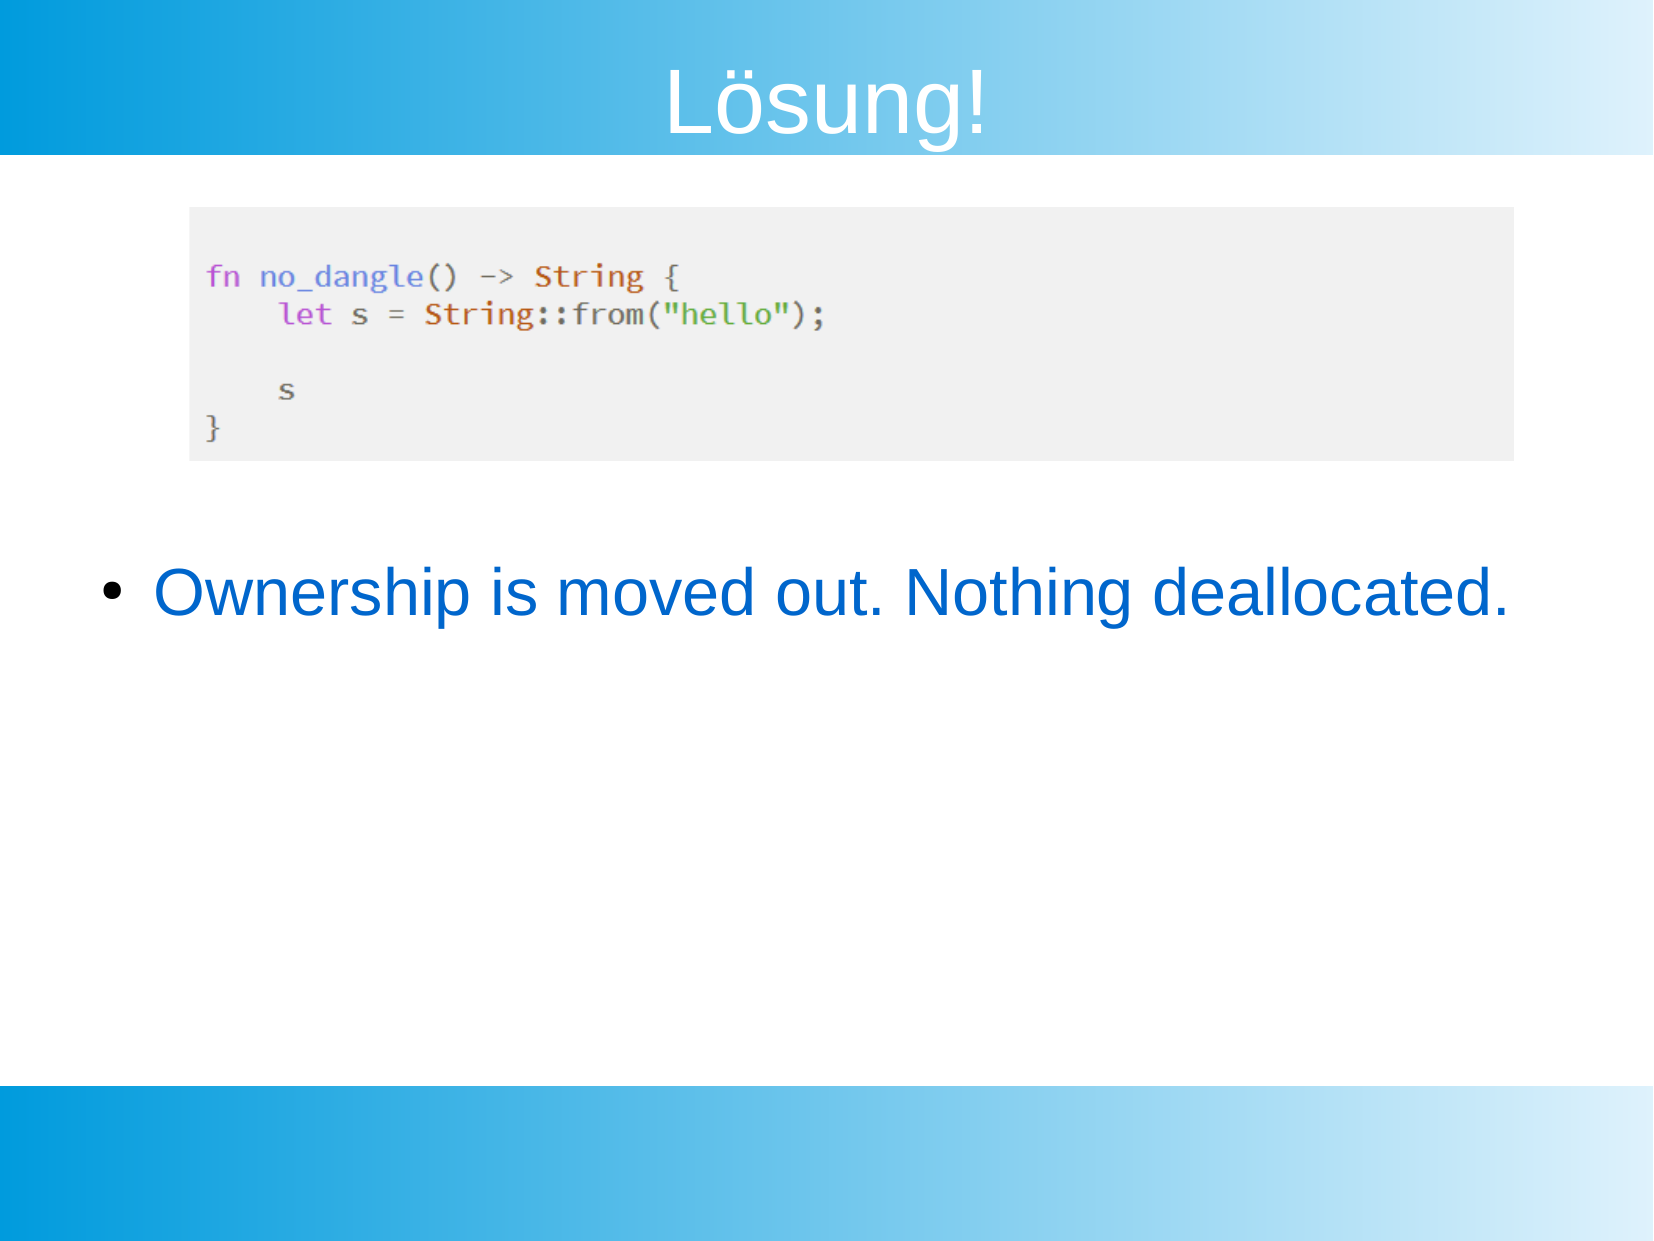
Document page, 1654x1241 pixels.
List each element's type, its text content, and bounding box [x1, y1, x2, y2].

picture [188, 207, 1514, 461]
title Lösung! [82, 49, 1571, 155]
list Ownership is moved out. Nothing deallocated. [82, 555, 1571, 1010]
